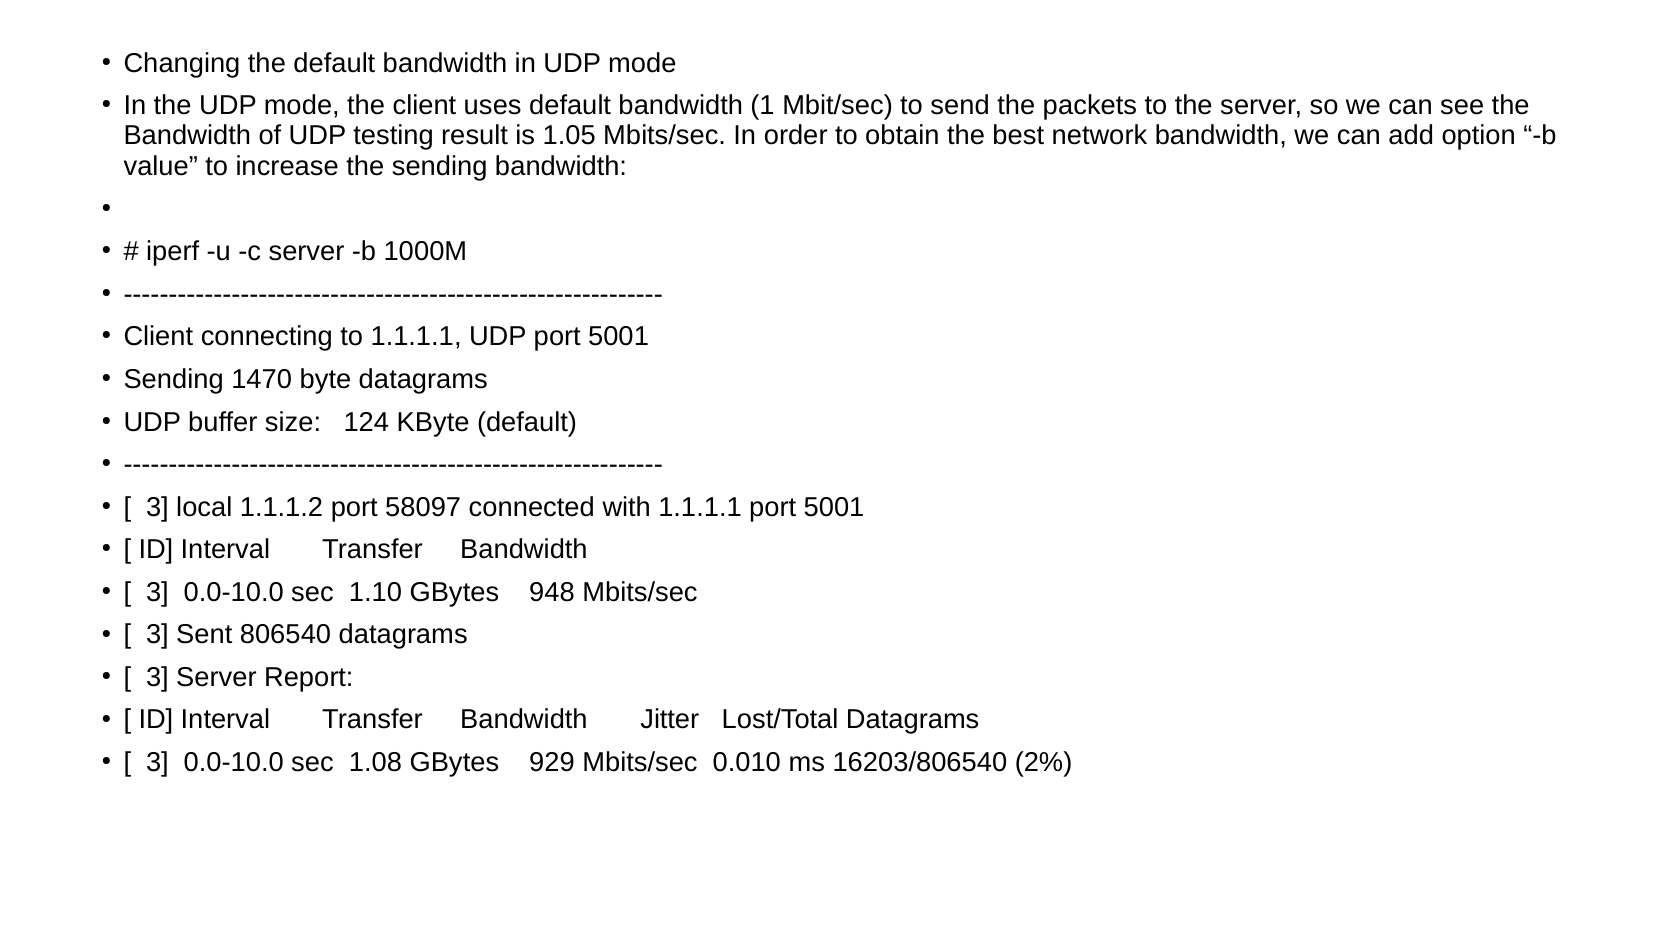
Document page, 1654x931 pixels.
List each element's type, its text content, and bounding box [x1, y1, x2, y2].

list Changing the default bandwidth in UDP mode In the UDP mode, the client uses default bandwidth (1 Mbit/sec) to send the packets to the server, so we can see the Bandwidth of UDP testing result is 1.05 Mbits/sec. In order to obtain the best network bandwidth, we can add option “-b value” to increase the sending bandwidth: # iperf -u -c server -b 1000M ------------------------------------------------------------ Client connecting to 1.1.1.1, UDP port 5001 Sending 1470 byte datagrams UDP buffer size: 124 KByte (default) ------------------------------------------------------------ [ 3] local 1.1.1.2 port 58097 connected with 1.1.1.1 port 5001 [ ID] Interval Transfer Bandwidth [ 3] 0.0-10.0 sec 1.10 GBytes 948 Mbits/sec [ 3] Sent 806540 datagrams [ 3] Server Report: [ ID] Interval Transfer Bandwidth Jitter Lost/Total Datagrams [ 3] 0.0-10.0 sec 1.08 GBytes 929 Mbits/sec 0.010 ms 16203/806540 (2%) [94, 47, 1583, 792]
